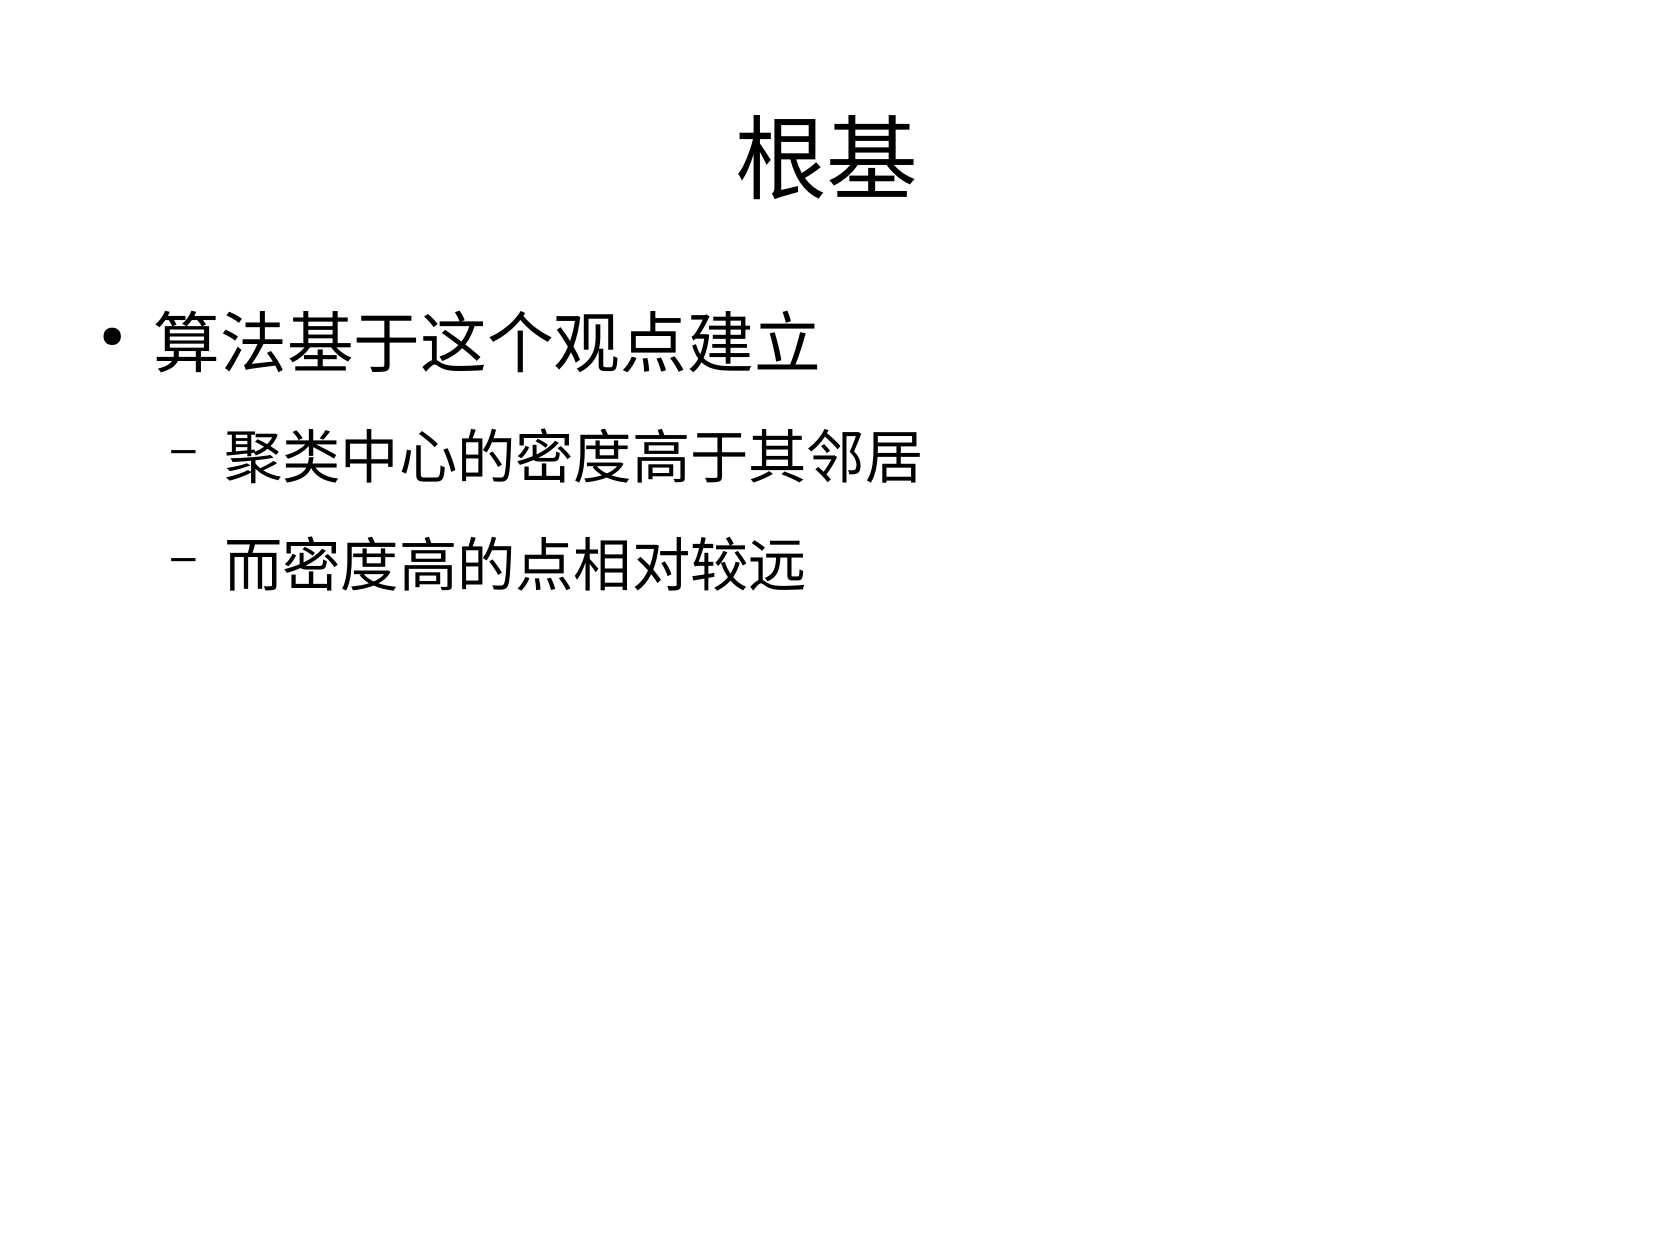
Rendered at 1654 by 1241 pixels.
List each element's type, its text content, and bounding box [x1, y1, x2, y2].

title 根基 [82, 49, 1571, 257]
list 算法基于这个观点建立 聚类中心的密度高于其邻居 而密度高的点相对较远 [82, 290, 1571, 1010]
